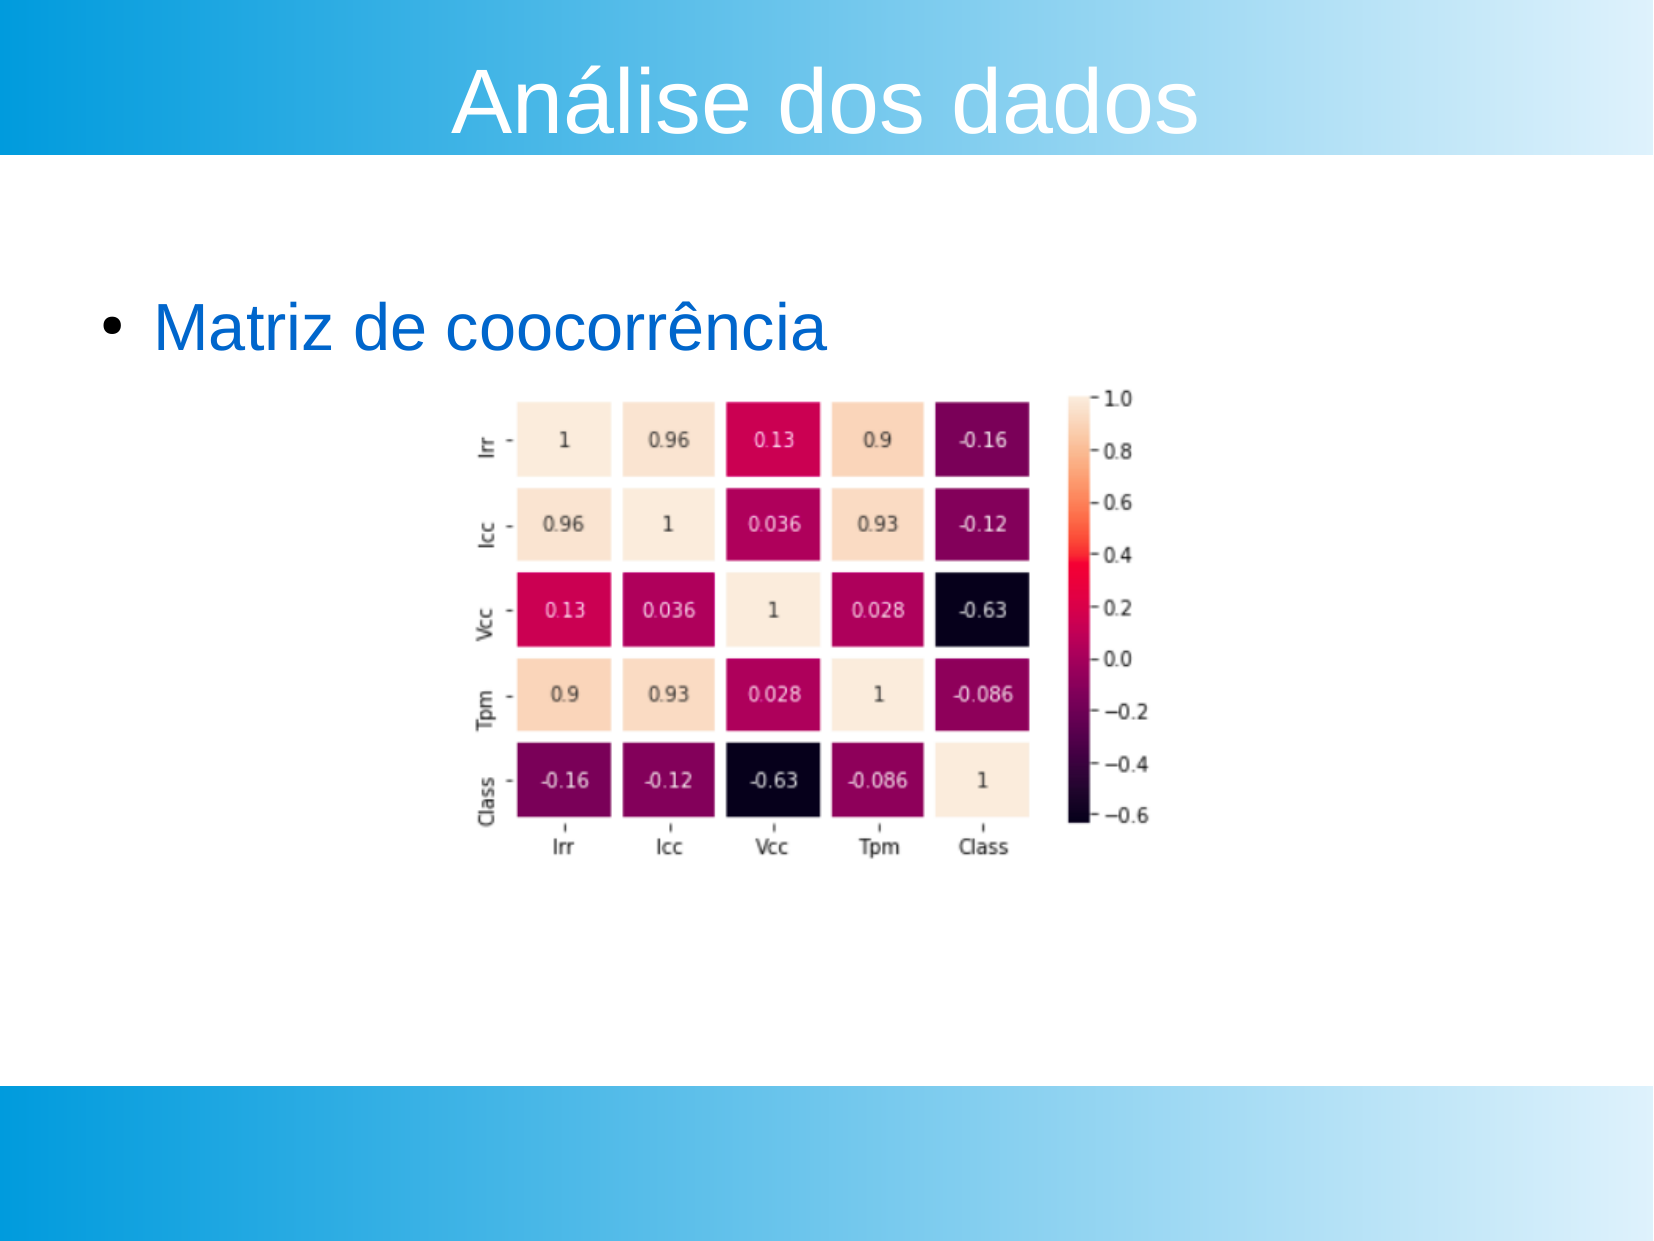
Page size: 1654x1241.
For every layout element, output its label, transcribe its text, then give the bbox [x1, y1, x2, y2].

title Análise dos dados [82, 49, 1571, 155]
picture [446, 377, 1158, 882]
list Matriz de coocorrência [82, 290, 1571, 1010]
